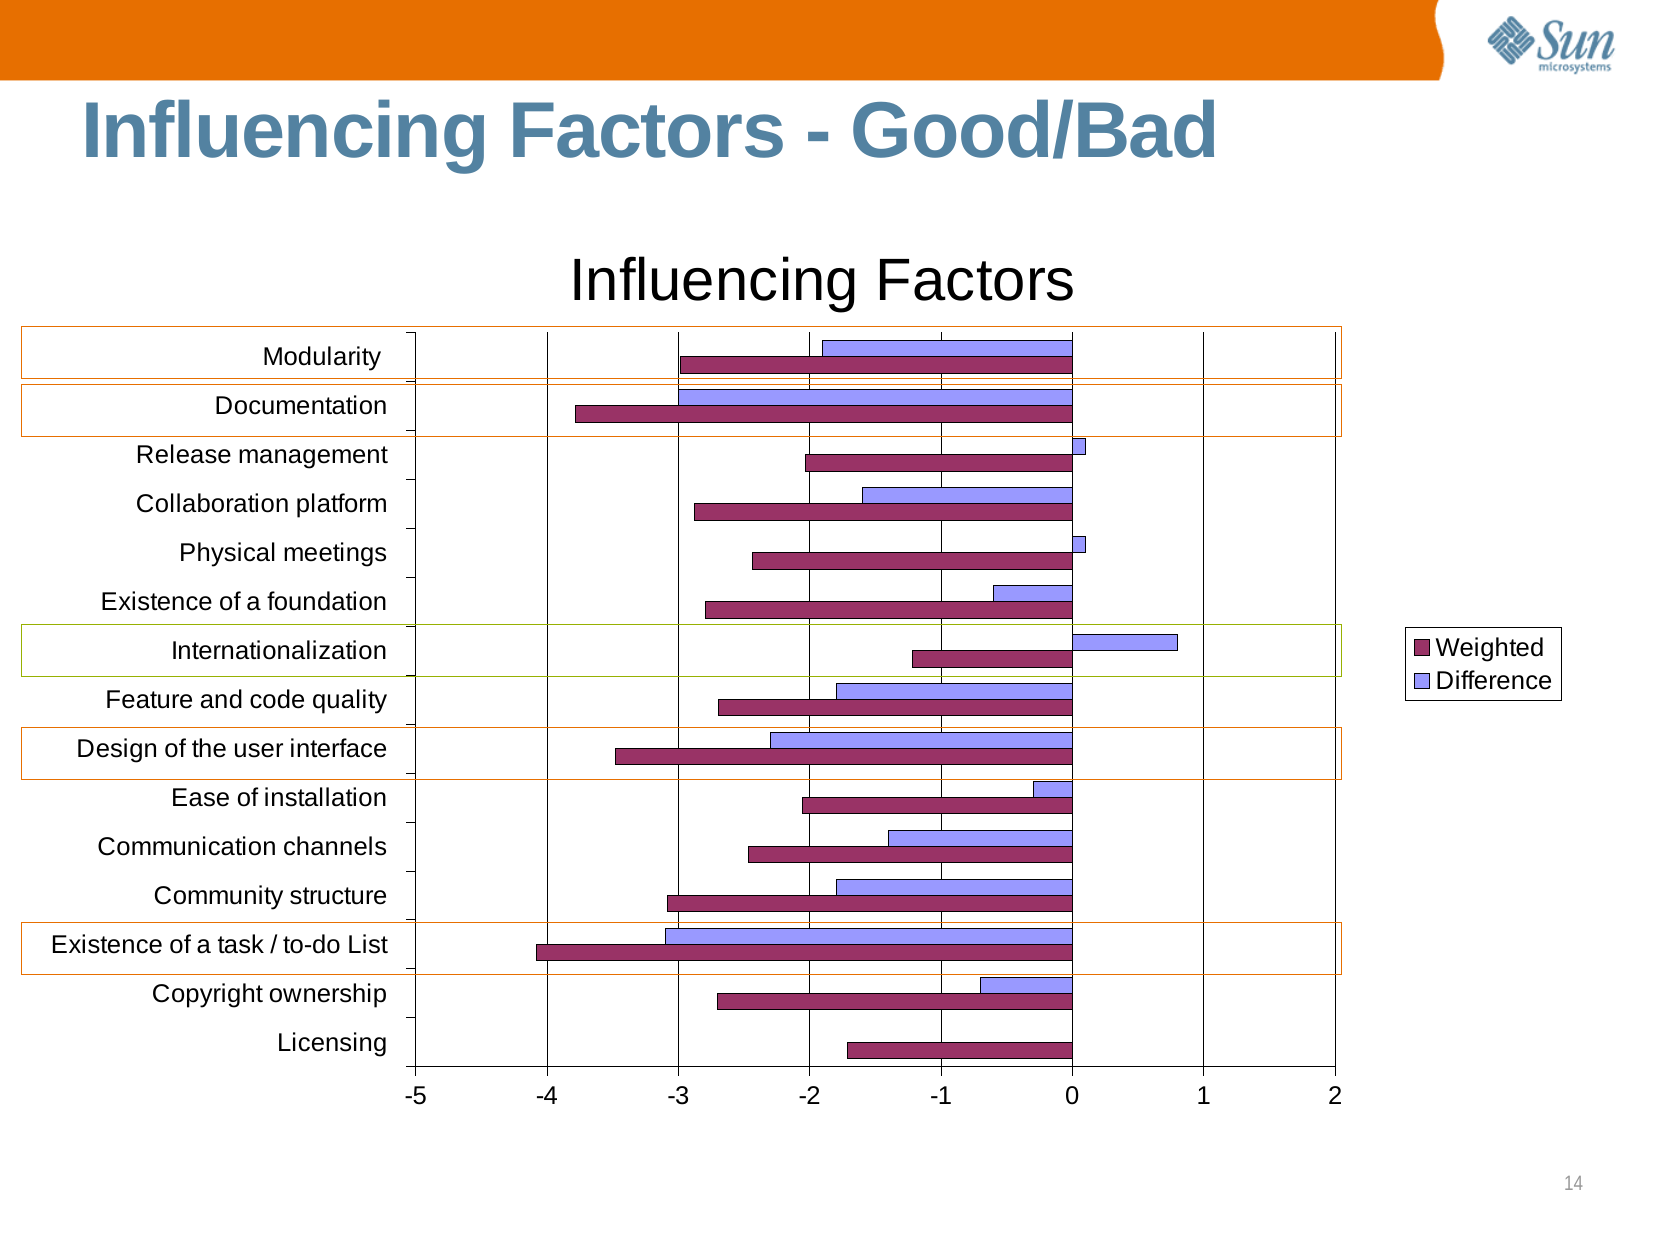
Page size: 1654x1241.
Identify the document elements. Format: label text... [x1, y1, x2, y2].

picture [0, 0, 1654, 83]
title Influencing Factors - Good/Bad [81, 93, 1336, 198]
chart [19, 211, 1607, 1128]
